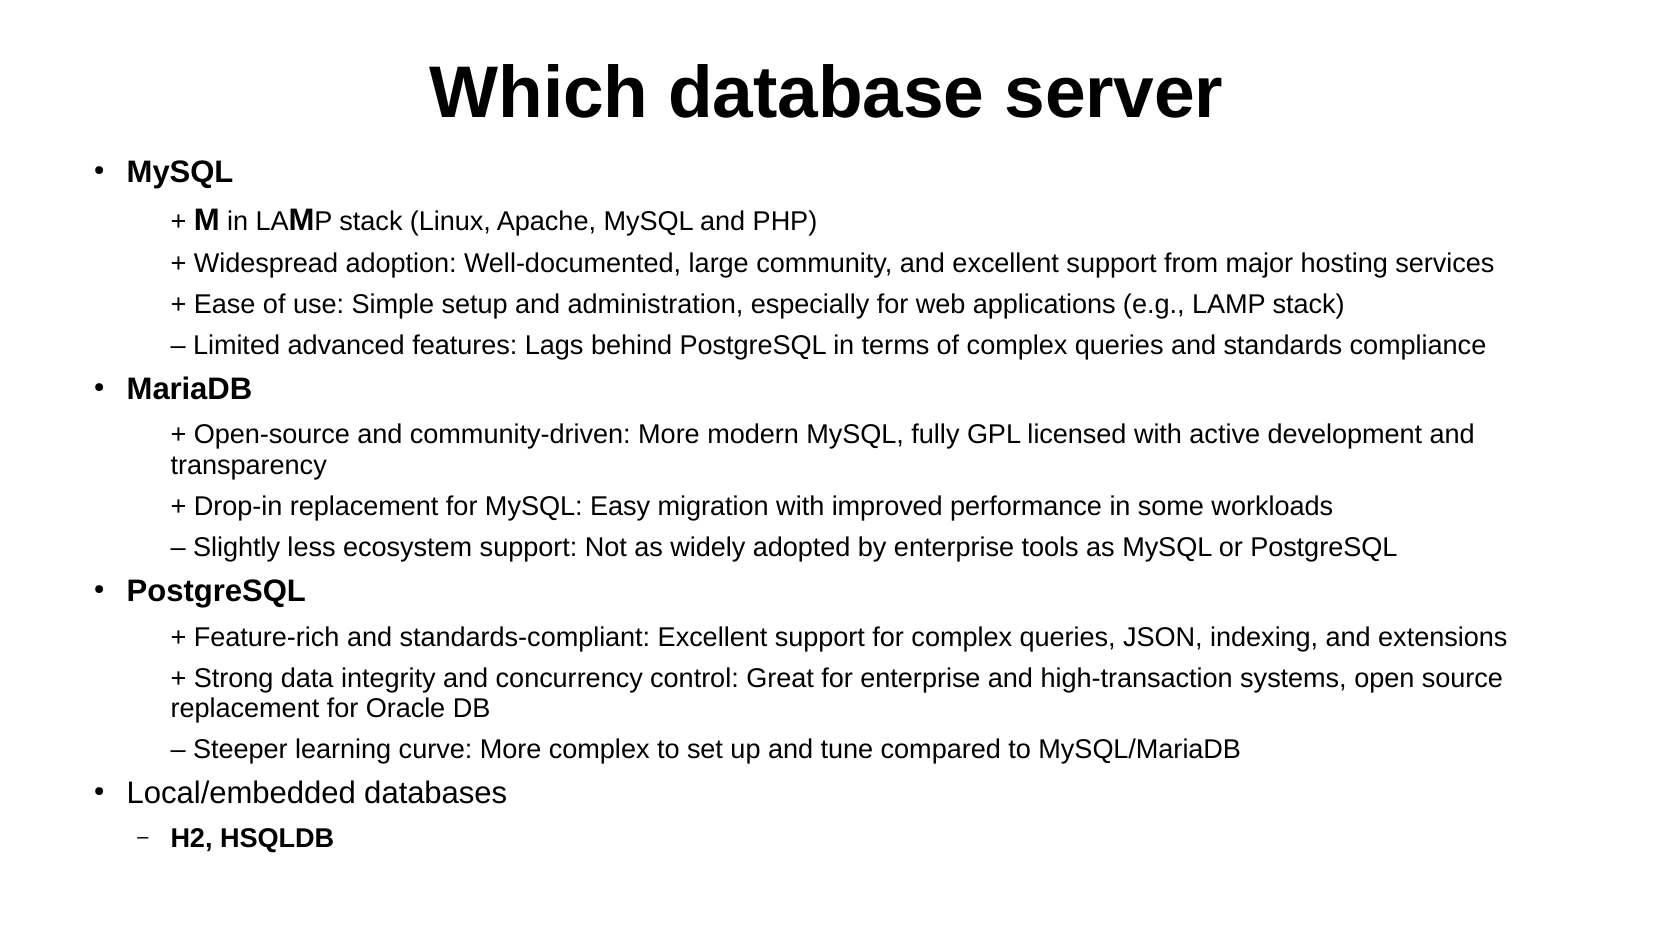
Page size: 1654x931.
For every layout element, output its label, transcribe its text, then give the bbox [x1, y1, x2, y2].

title Which database server [82, 37, 1571, 147]
list MySQL + M in LAMP stack (Linux, Apache, MySQL and PHP) + Widespread adoption: Well-documented, large community, and excellent support from major hosting services + Ease of use: Simple setup and administration, especially for web applications (e.g., LAMP stack) – Limited advanced features: Lags behind PostgreSQL in terms of complex queries and standards compliance MariaDB + Open-source and community-driven: More modern MySQL, fully GPL licensed with active development and transparency + Drop-in replacement for MySQL: Easy migration with improved performance in some workloads – Slightly less ecosystem support: Not as widely adopted by enterprise tools as MySQL or PostgreSQL PostgreSQL + Feature-rich and standards-compliant: Excellent support for complex queries, JSON, indexing, and extensions + Strong data integrity and concurrency control: Great for enterprise and high-transaction systems, open source replacement for Oracle DB – Steeper learning curve: More complex to set up and tune compared to MySQL/MariaDB Local/embedded databases H2, HSQLDB [82, 154, 1538, 875]
